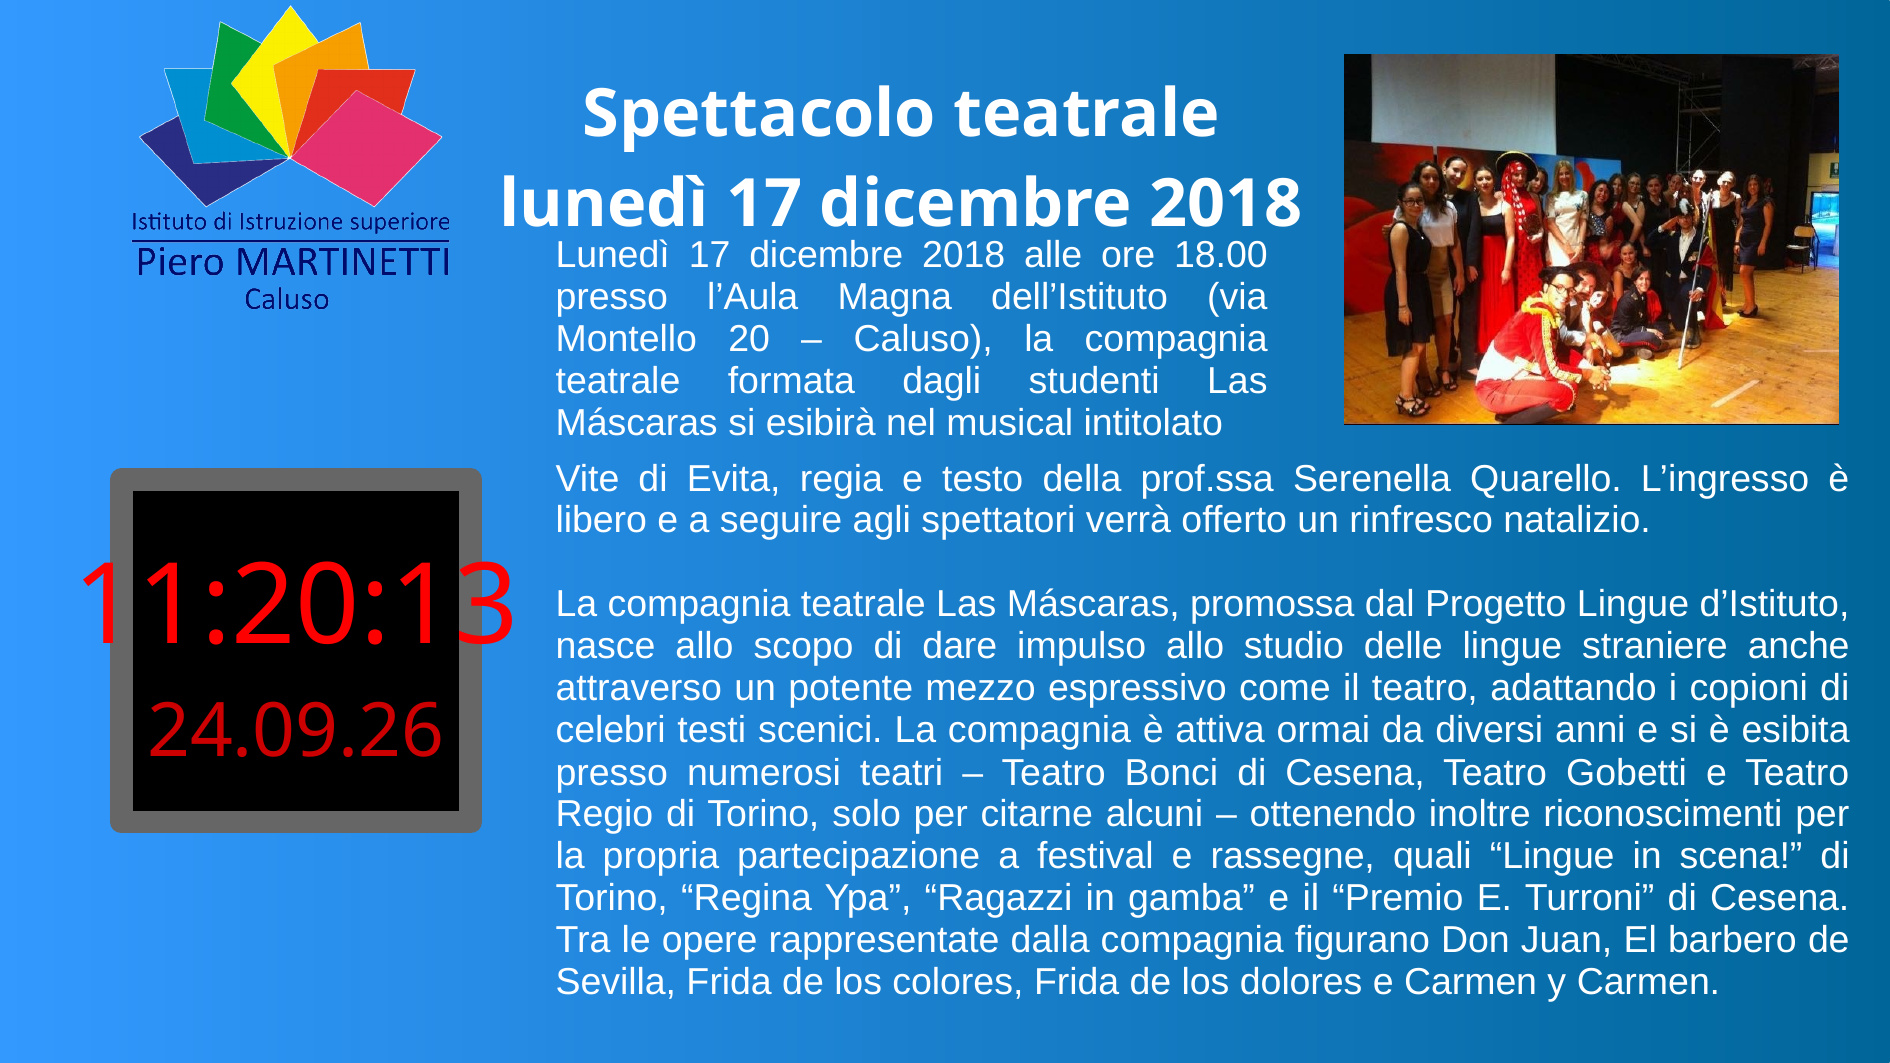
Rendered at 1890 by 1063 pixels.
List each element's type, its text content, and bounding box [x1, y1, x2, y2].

picture [0, 0, 591, 332]
picture [1344, 54, 1838, 425]
text_box 18:39:37 11.12.18 [121, 479, 471, 822]
text_box Lunedì 17 dicembre 2018 alle ore 18.00 presso l’Aula Magna dell’Istituto (via Montello 20 – Caluso), la compagnia teatrale formata dagli studenti Las Máscaras si esibirà nel musical intitolato [540, 226, 1283, 452]
text_box Vite di Evita, regia e testo della prof.ssa Serenella Quarello. L’ingresso è libero e a seguire agli spettatori verrà offerto un rinfresco natalizio. La compagnia teatrale Las Máscaras, promossa dal Progetto Lingue d’Istituto, nasce allo scopo di dare impulso allo studio delle lingue straniere anche attraverso un potente mezzo espressivo come il teatro, adattando i copioni di celebri testi scenici. La compagnia è attiva ormai da diversi anni e si è esibita presso numerosi teatri – Teatro Bonci di Cesena, Teatro Gobetti e Teatro Regio di Torino, solo per citarne alcuni – ottenendo inoltre riconoscimenti per la propria partecipazione a festival e rassegne, quali “Lingue in scena!” di Torino, “Regina Ypa”, “Ragazzi in gamba” e il “Premio E. Turroni” di Cesena. Tra le opere rappresentate dalla compagnia figurano Don Juan, El barbero de Sevilla, Frida de los colores, Frida de los dolores e Carmen y Carmen. [540, 449, 1865, 1041]
text_box Spettacolo teatrale lunedì 17 dicembre 2018 [473, 57, 1330, 227]
